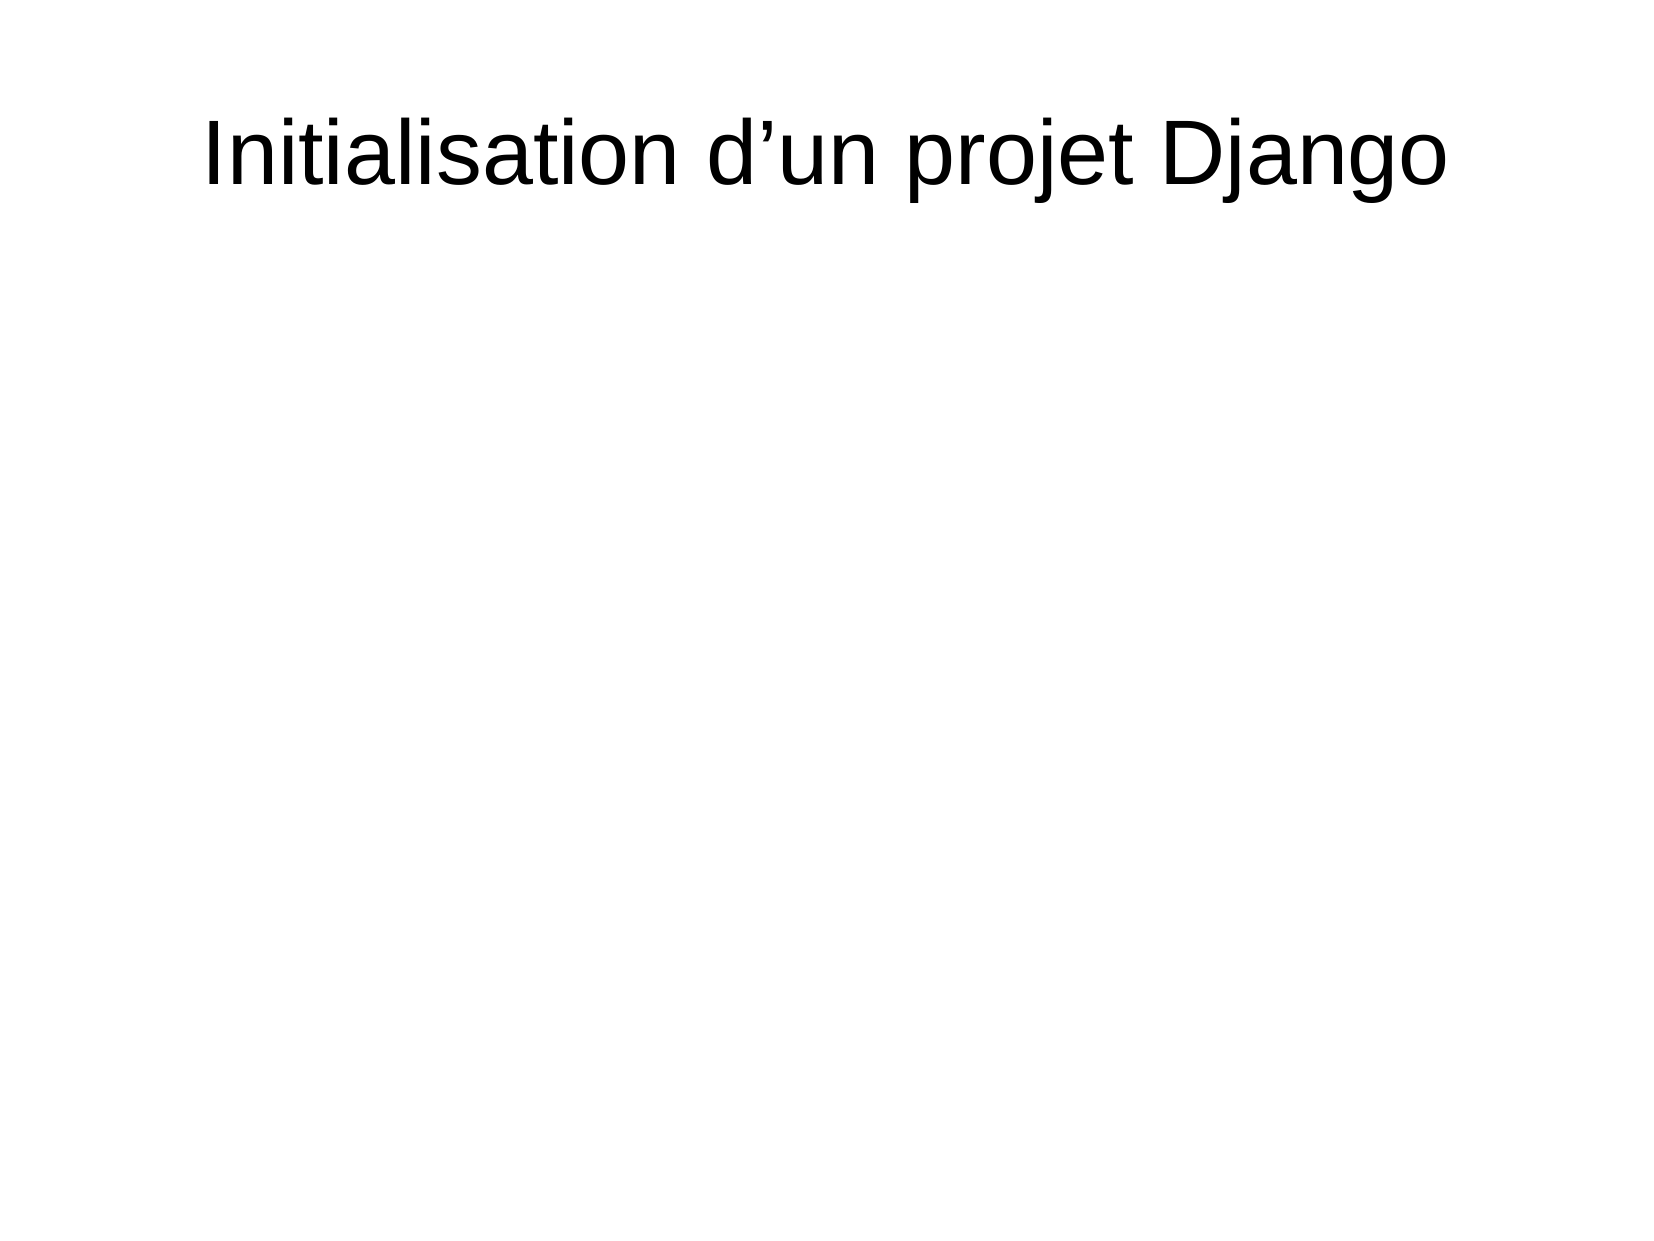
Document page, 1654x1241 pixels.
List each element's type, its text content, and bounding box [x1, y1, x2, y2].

title Initialisation d’un projet Django [82, 49, 1571, 257]
